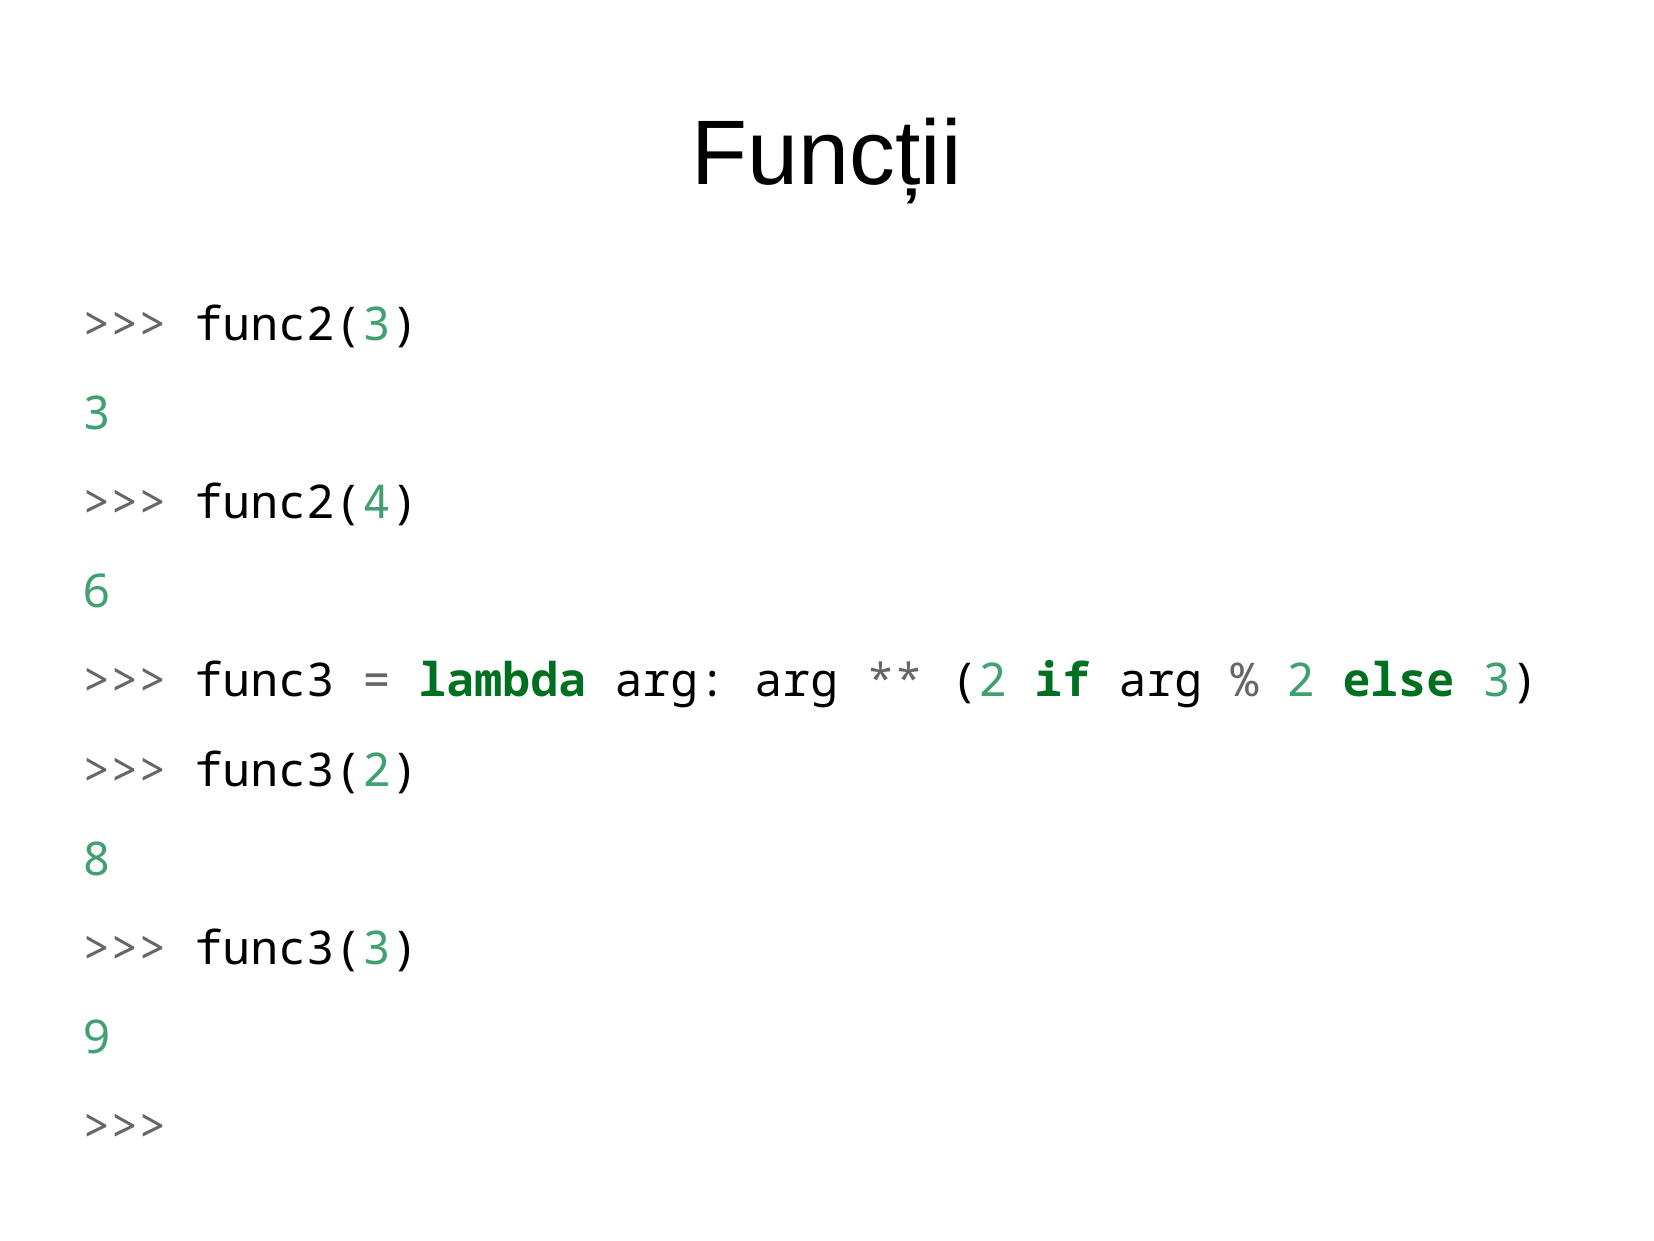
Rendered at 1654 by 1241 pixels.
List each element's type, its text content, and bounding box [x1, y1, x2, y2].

list >>> func2(3) 3 >>> func2(4) 6 >>> func3 = lambda arg: arg ** (2 if arg % 2 else 3) >>> func3(2) 8 >>> func3(3) 9 >>> [82, 290, 1571, 1171]
title Funcții [82, 49, 1571, 257]
